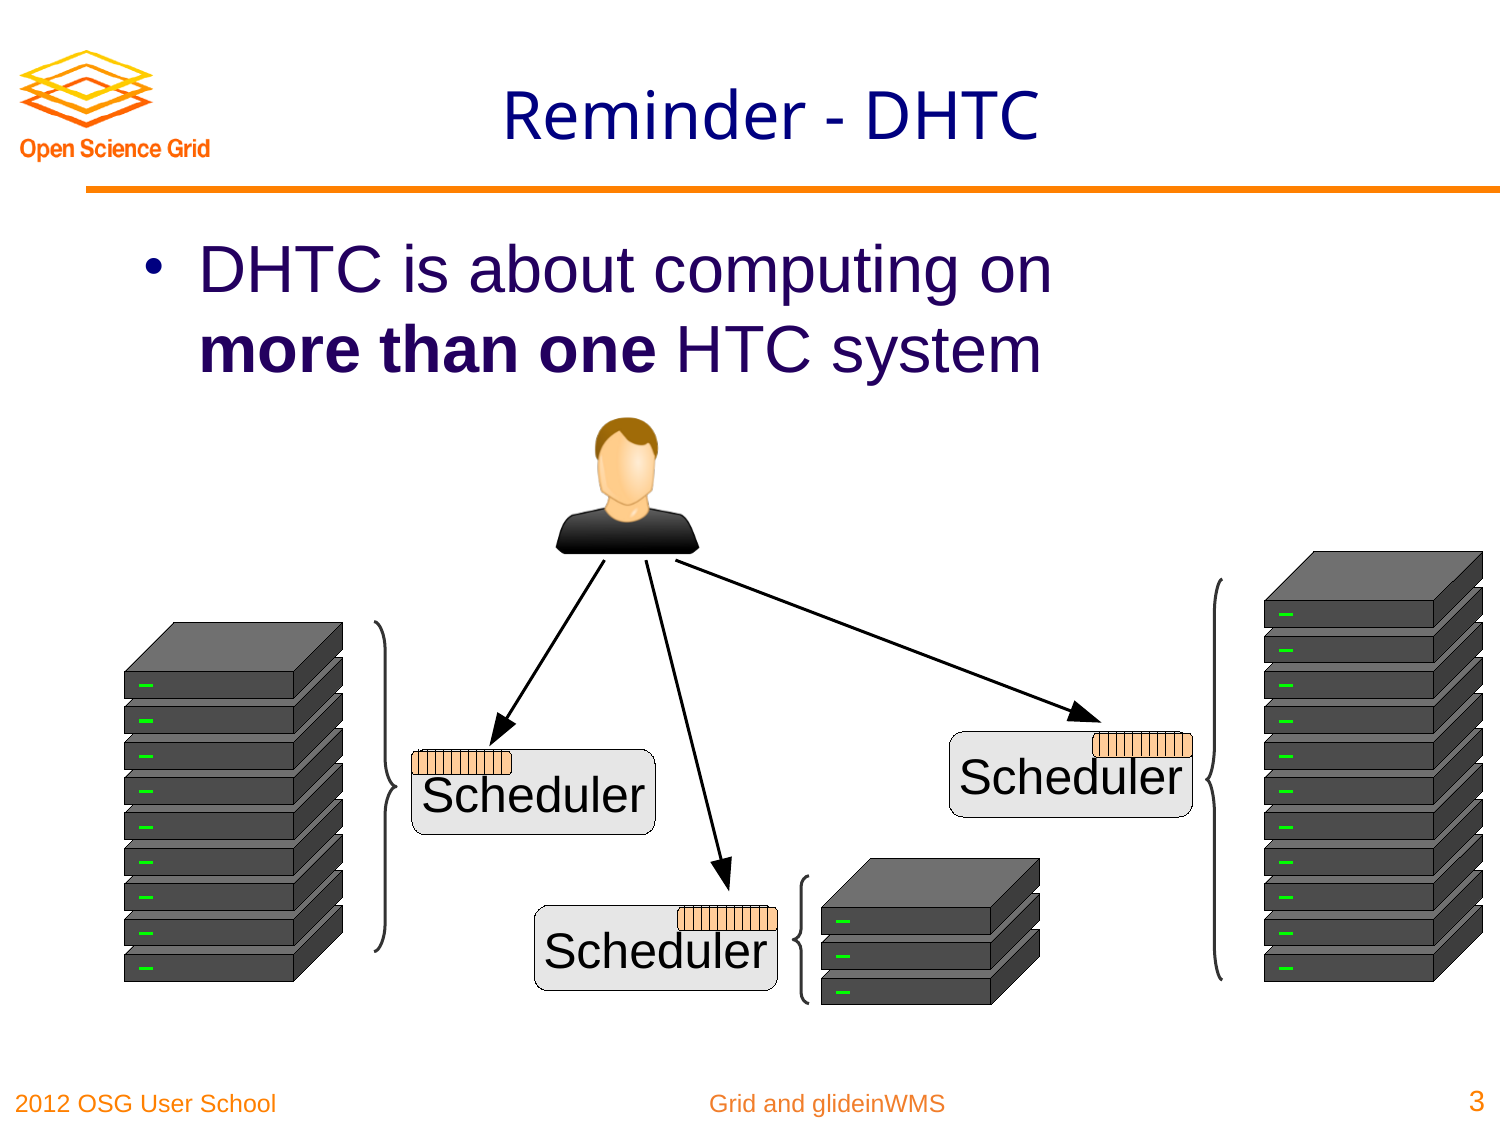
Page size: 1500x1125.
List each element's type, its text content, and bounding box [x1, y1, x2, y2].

text_box [1264, 763, 1483, 840]
text_box [124, 763, 343, 840]
text_box [821, 893, 1040, 970]
text_box [1264, 799, 1483, 876]
text_box Scheduler [411, 749, 656, 835]
text_box [1264, 693, 1483, 770]
text_box [124, 657, 343, 734]
text_box [124, 834, 343, 911]
text_box [124, 693, 343, 770]
text_box [124, 622, 343, 699]
text_box [1264, 870, 1483, 946]
text_box [1264, 905, 1483, 982]
text_box [1264, 728, 1483, 805]
text_box [1264, 657, 1483, 734]
text_box [1264, 622, 1483, 699]
text_box [124, 799, 343, 876]
text_box [1092, 733, 1193, 758]
text_box Scheduler [949, 731, 1193, 818]
text_box [677, 907, 778, 931]
list DHTC is about computing on more than one HTC system [127, 218, 1463, 1019]
picture [0, 27, 201, 179]
picture [552, 407, 703, 558]
text_box [1264, 551, 1483, 628]
text_box [1264, 587, 1483, 663]
text_box [1264, 834, 1483, 911]
text_box [124, 905, 343, 982]
text_box [821, 929, 1040, 1005]
text_box [411, 751, 512, 775]
text_box [821, 858, 1040, 935]
text_box [124, 728, 343, 805]
title Reminder - DHTC [201, 18, 1342, 207]
text_box <number> [1431, 1050, 1500, 1125]
text_box Scheduler [534, 905, 778, 991]
text_box [124, 870, 343, 946]
